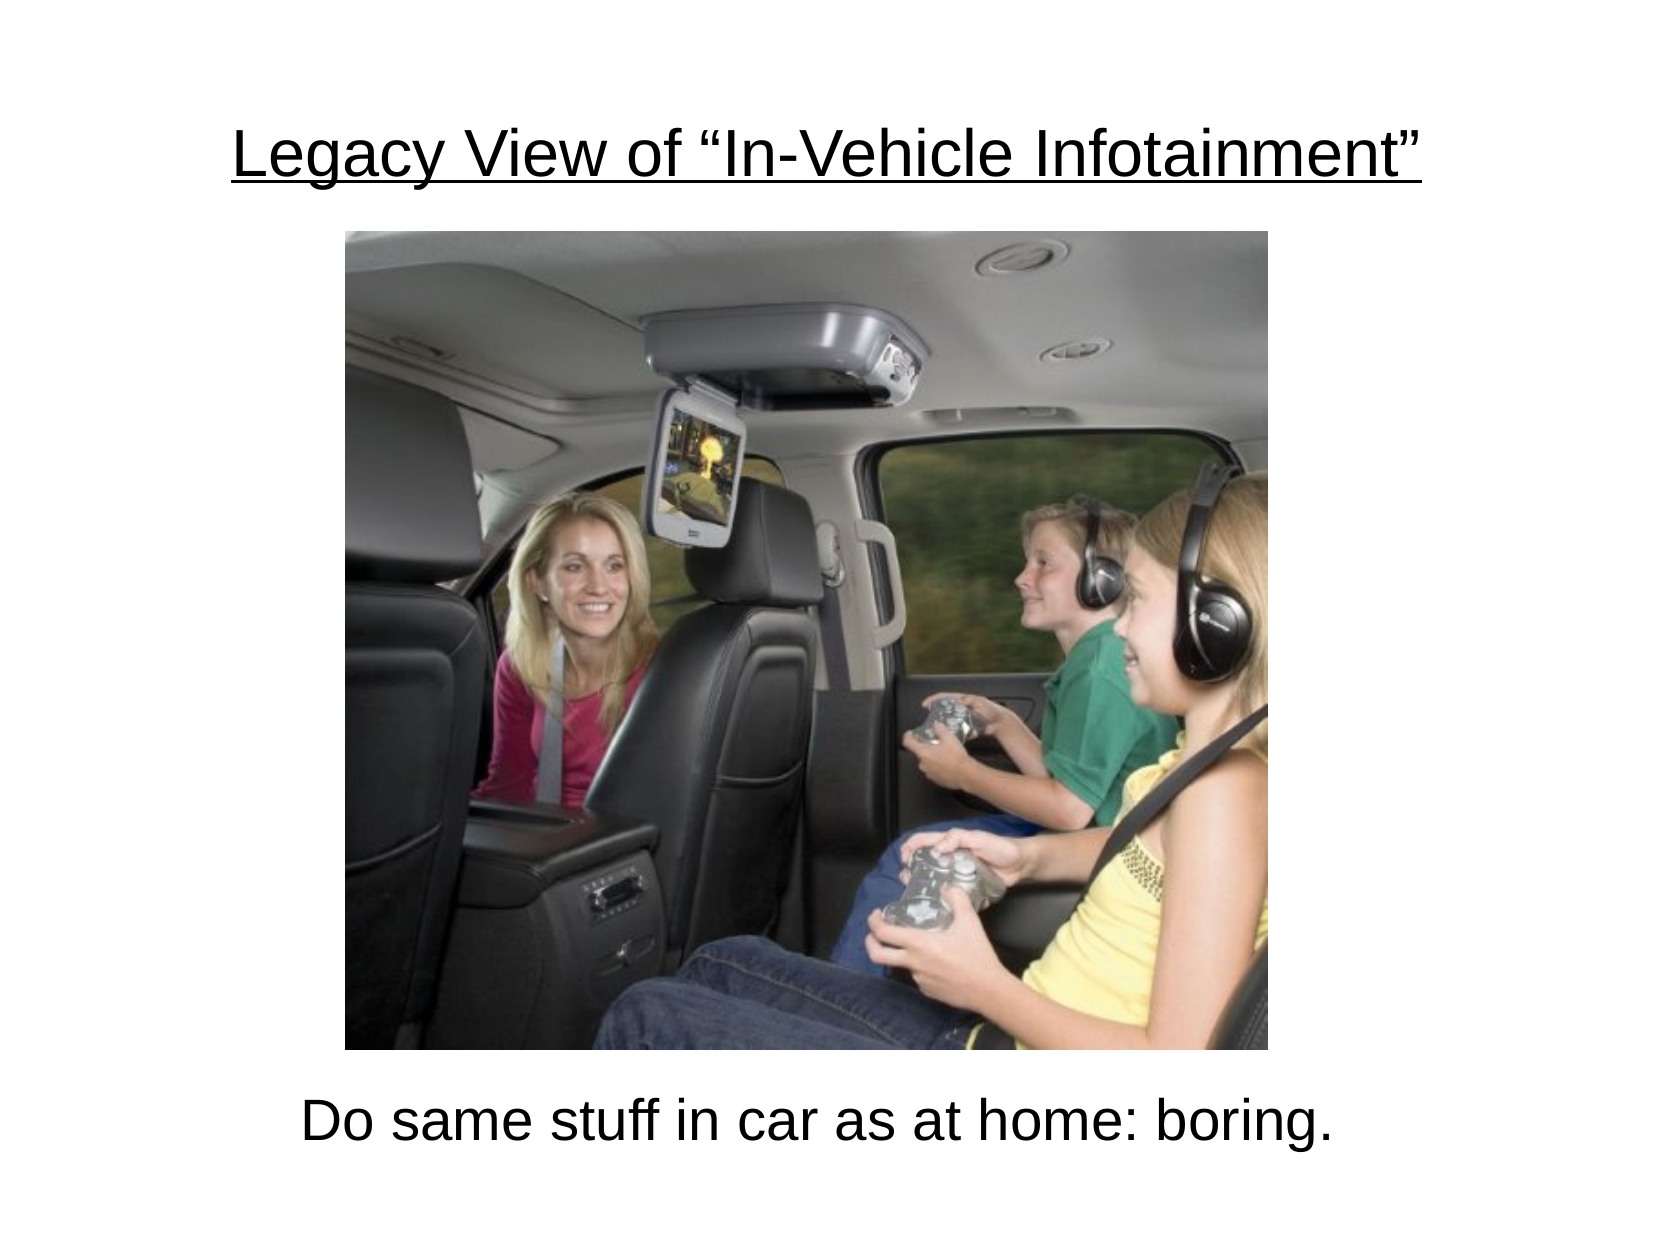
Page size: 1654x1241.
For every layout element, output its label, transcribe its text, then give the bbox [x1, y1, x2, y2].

text_box Do same stuff in car as at home: boring. [285, 1080, 1368, 1160]
picture [345, 231, 1268, 1051]
title Legacy View of “In-Vehicle Infotainment” [82, 49, 1571, 257]
